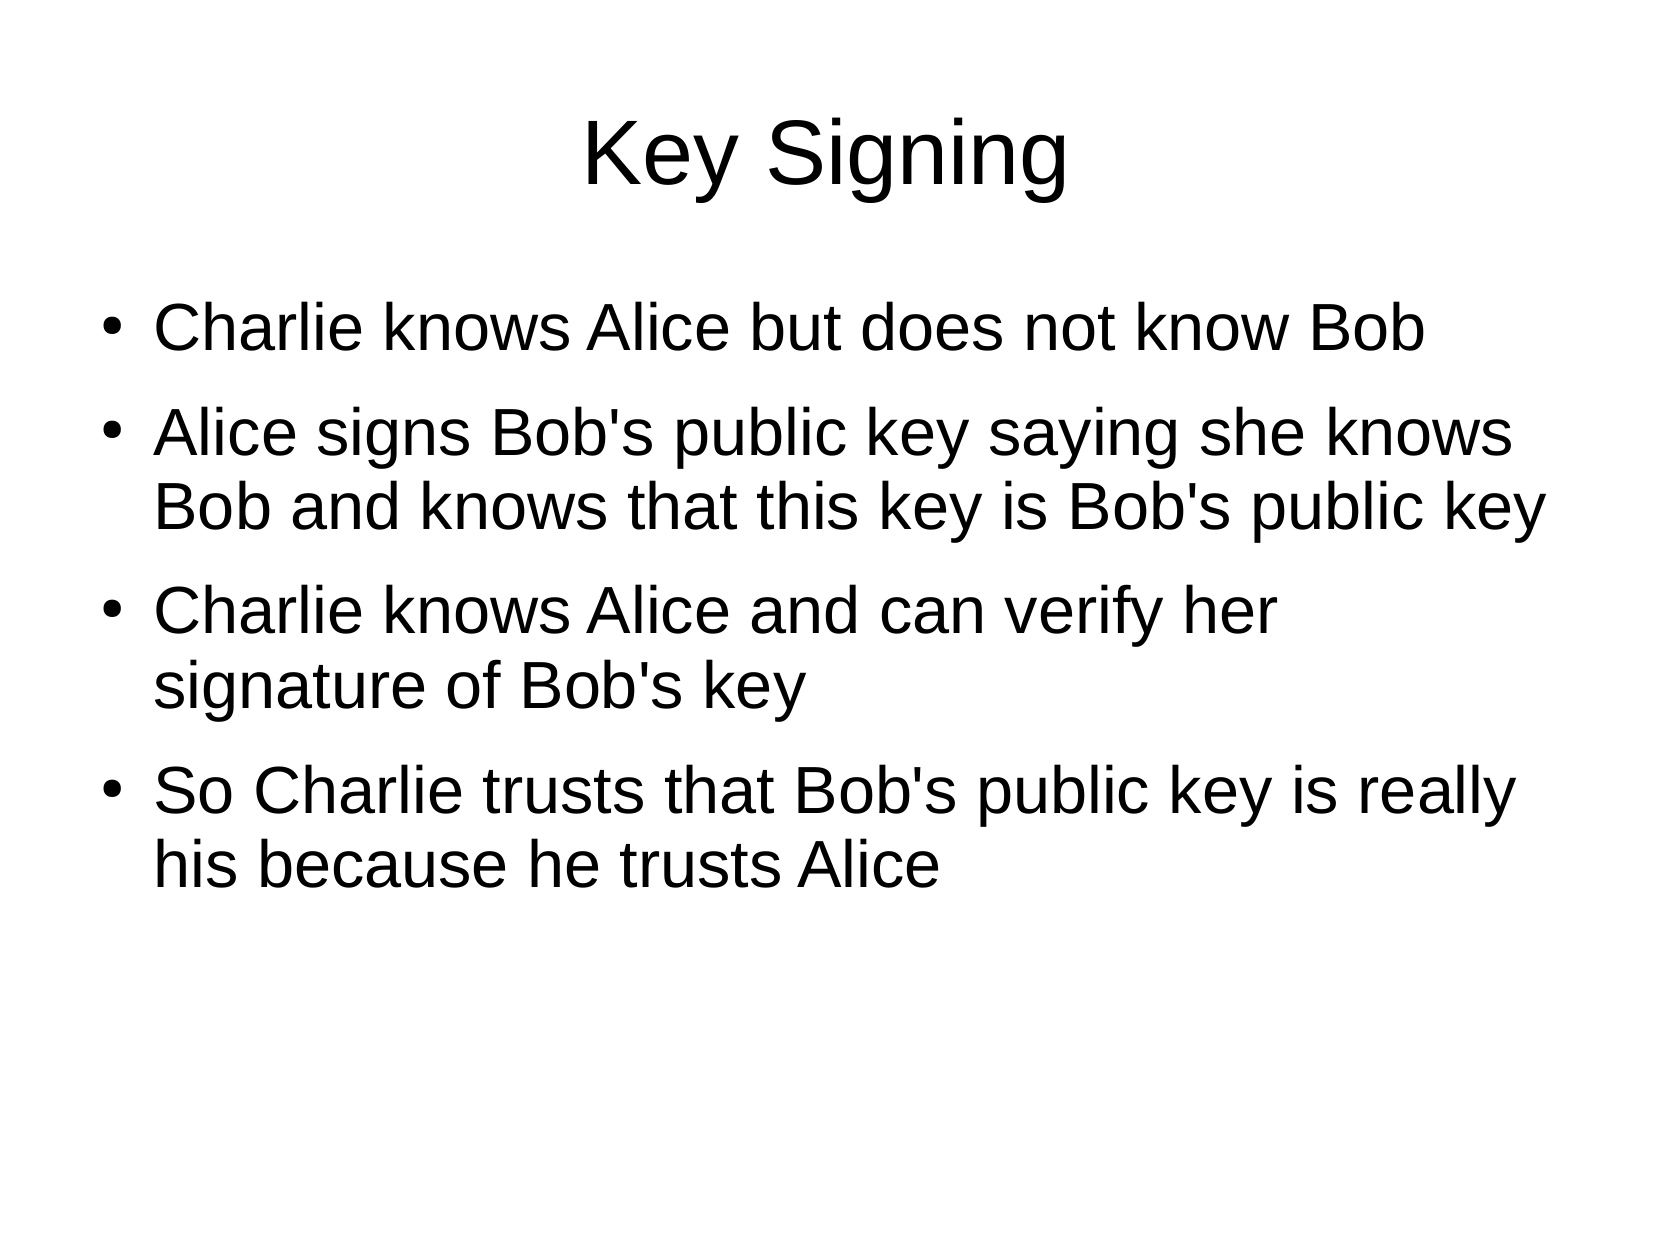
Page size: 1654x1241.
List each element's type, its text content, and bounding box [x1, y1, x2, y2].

list Charlie knows Alice but does not know Bob Alice signs Bob's public key saying she knows Bob and knows that this key is Bob's public key Charlie knows Alice and can verify her signature of Bob's key So Charlie trusts that Bob's public key is really his because he trusts Alice [82, 290, 1571, 1010]
title Key Signing [82, 49, 1571, 257]
